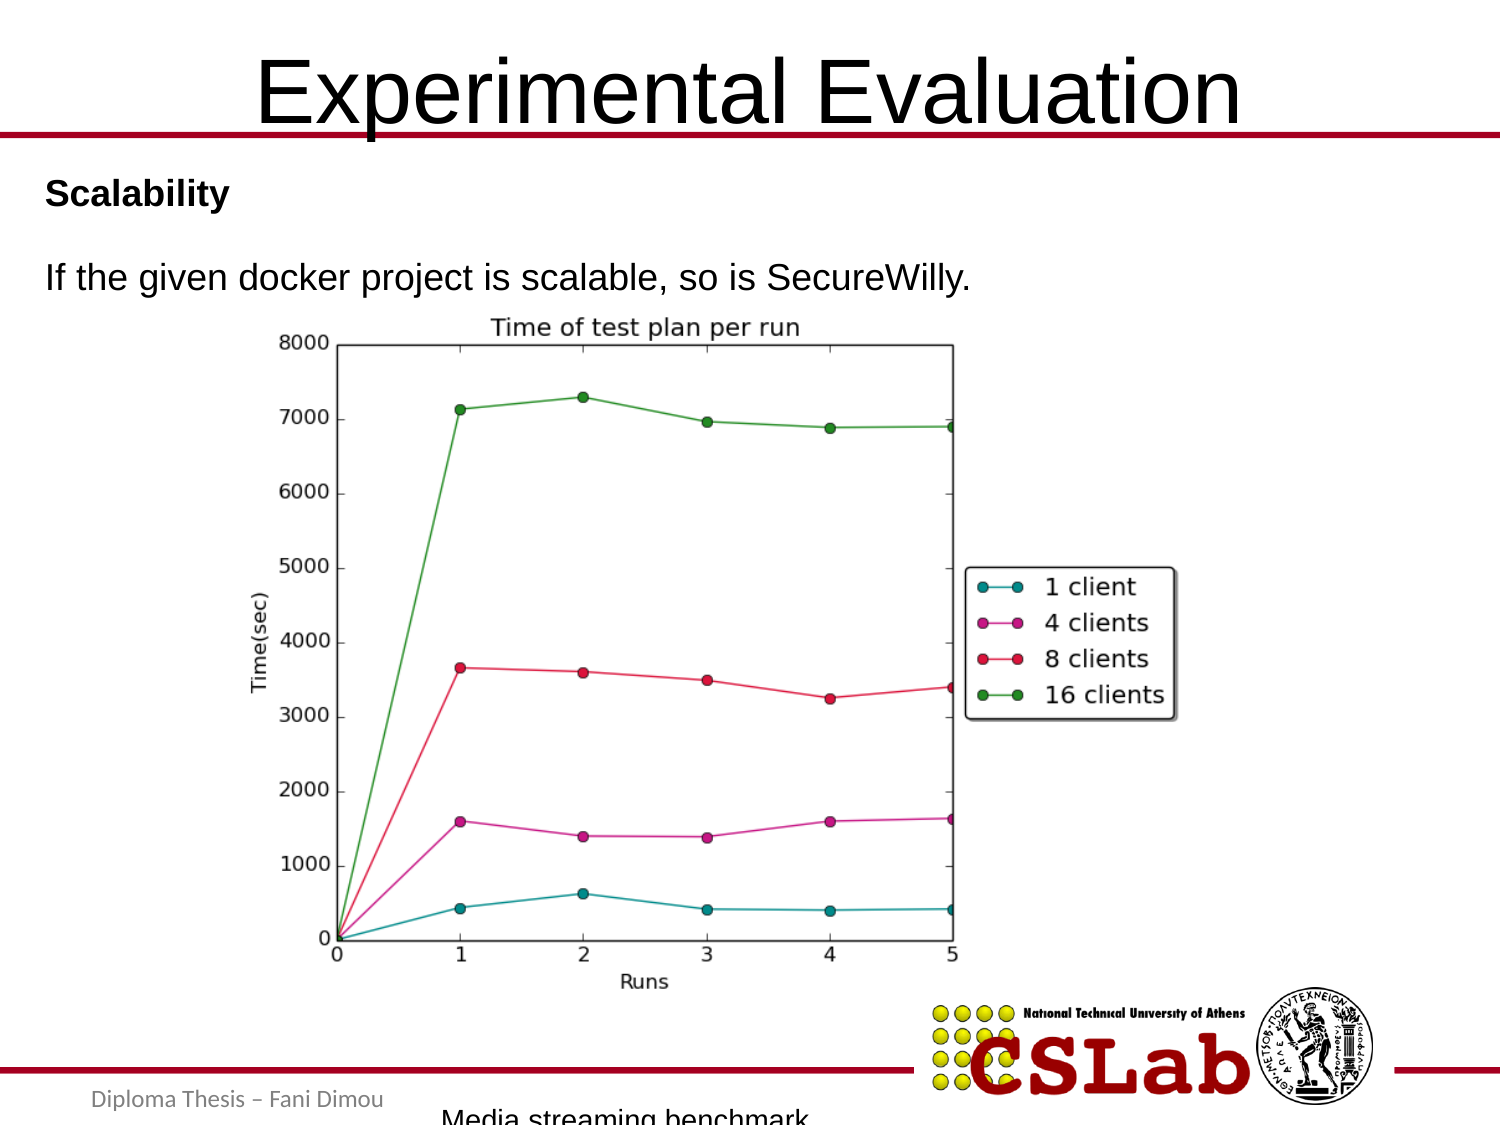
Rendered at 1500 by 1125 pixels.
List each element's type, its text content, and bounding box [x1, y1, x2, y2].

text_box Scalability If the given docker project is scalable, so is SecureWilly. Media streaming benchmark [30, 164, 1471, 1043]
text_box Experimental Evaluation [74, 0, 1425, 164]
picture [925, 1043, 1373, 1105]
